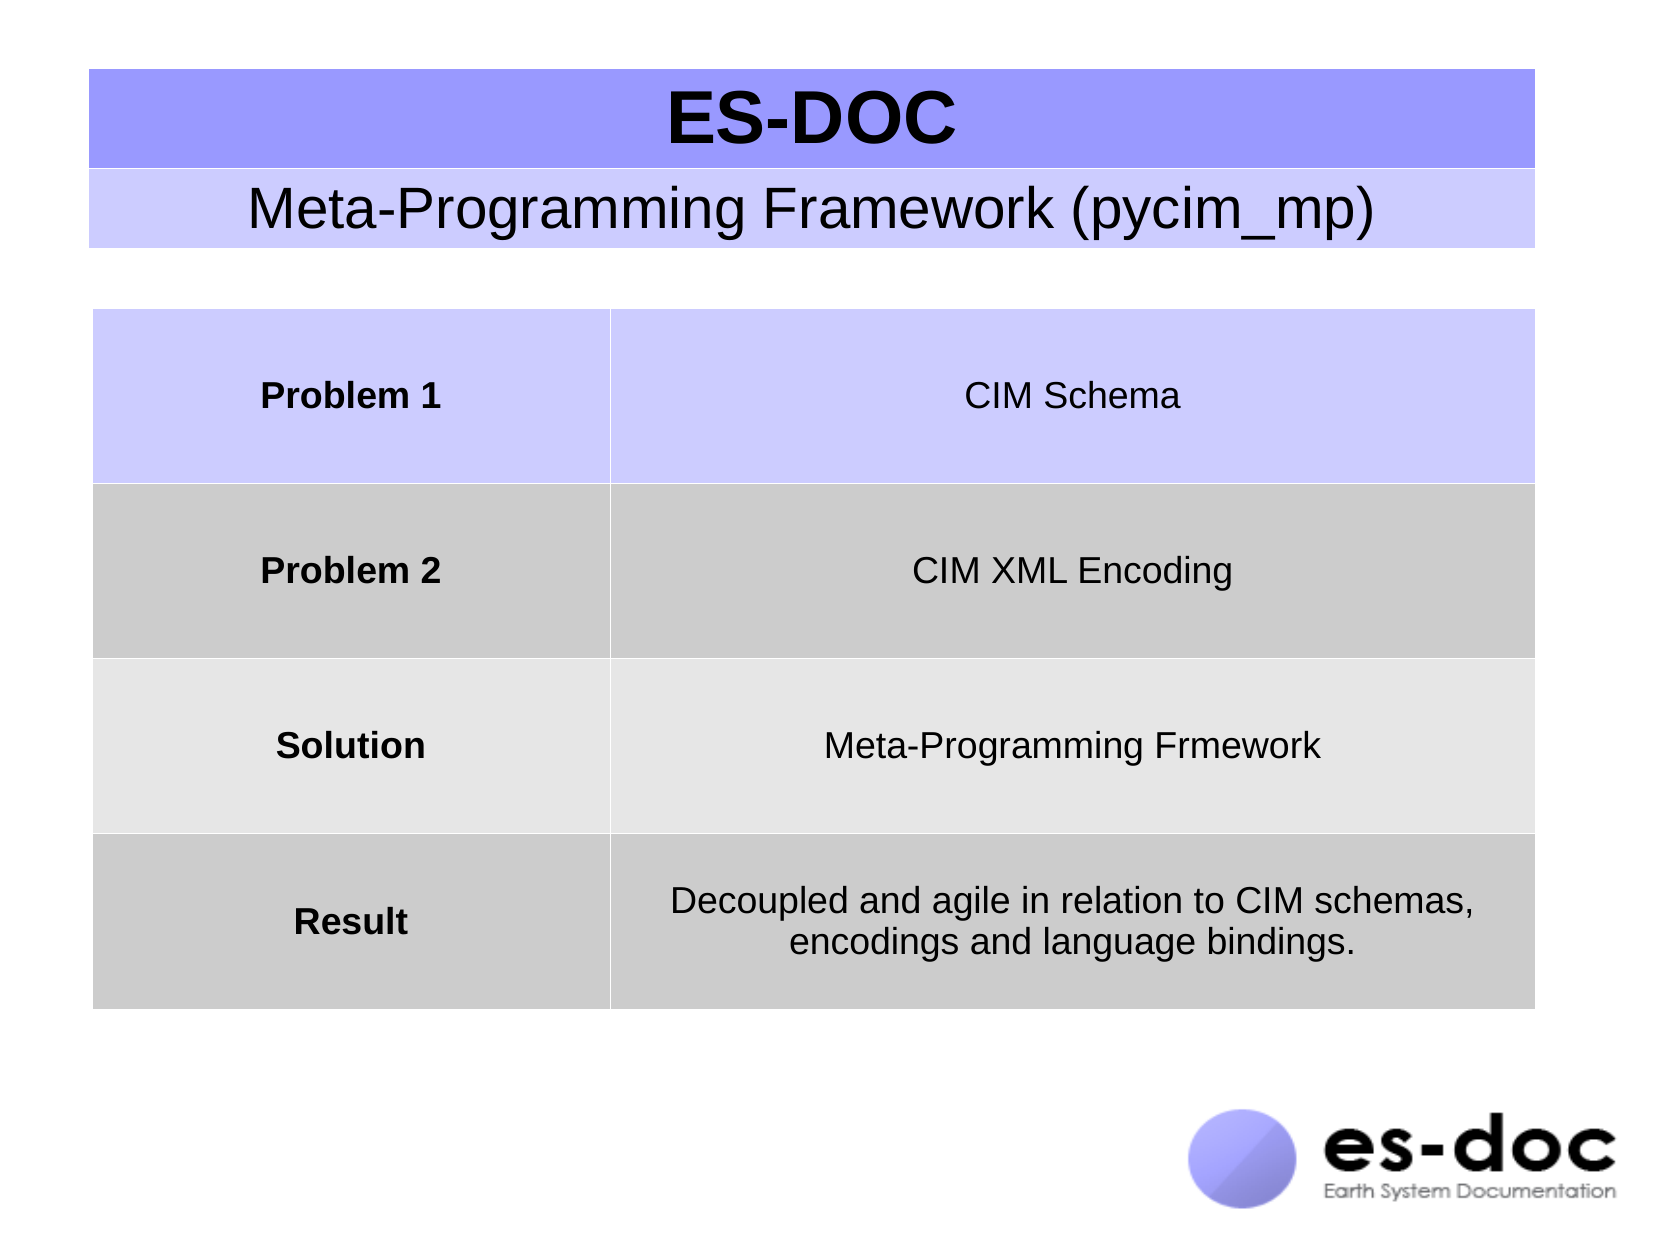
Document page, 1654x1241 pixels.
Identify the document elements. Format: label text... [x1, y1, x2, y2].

table_cell Solution [93, 659, 610, 833]
table_cell Meta-Programming Framework (pycim_mp) [89, 169, 1535, 248]
table_header ES-DOC [89, 69, 1535, 168]
table_header Problem 1 [93, 309, 610, 483]
table_cell Problem 2 [93, 484, 610, 658]
table_header CIM Schema [611, 309, 1535, 483]
table_cell Meta-Programming Frmework [611, 659, 1535, 833]
picture [1181, 1092, 1625, 1224]
table_cell Result [93, 834, 610, 1009]
table_cell CIM XML Encoding [611, 484, 1535, 658]
table_cell Decoupled and agile in relation to CIM schemas, encodings and language bindings. [611, 834, 1535, 1009]
